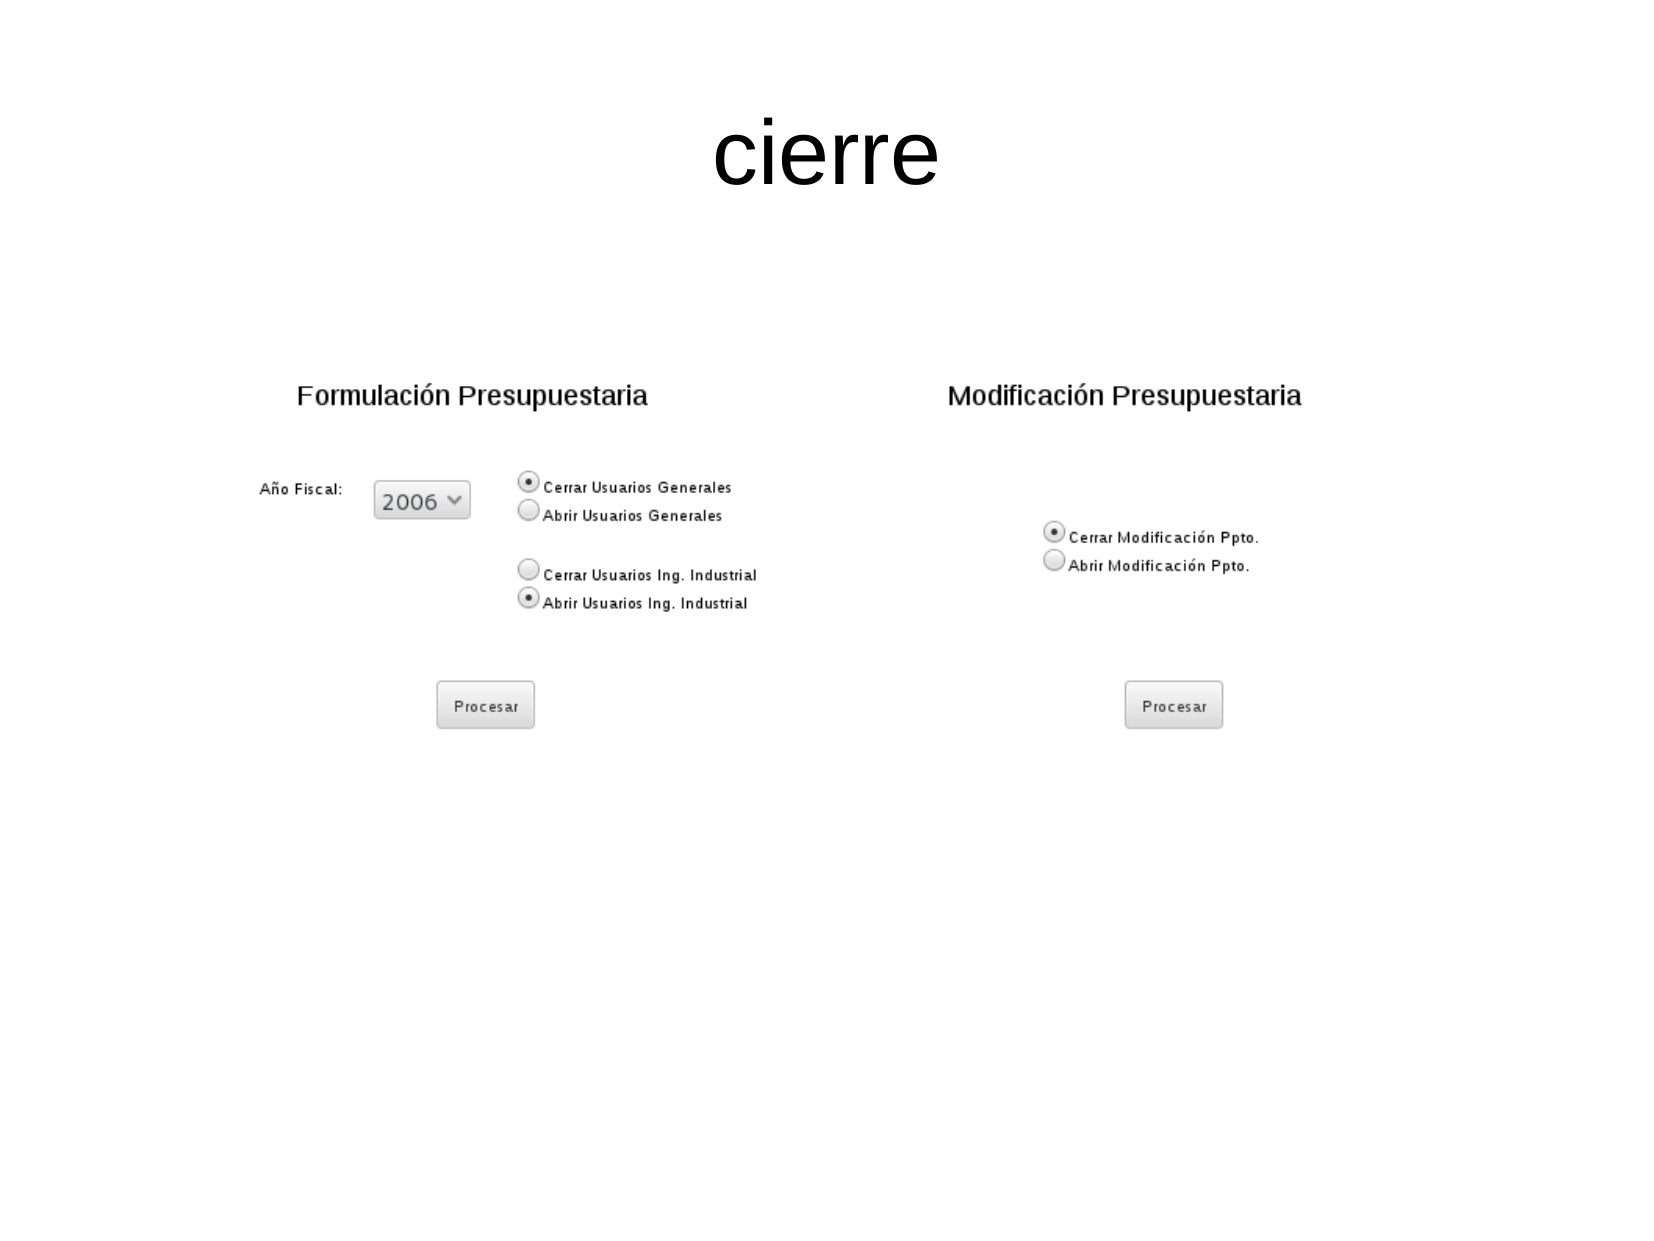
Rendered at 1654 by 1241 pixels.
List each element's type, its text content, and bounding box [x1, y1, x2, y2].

title cierre [82, 49, 1571, 257]
picture [249, 324, 1405, 1000]
